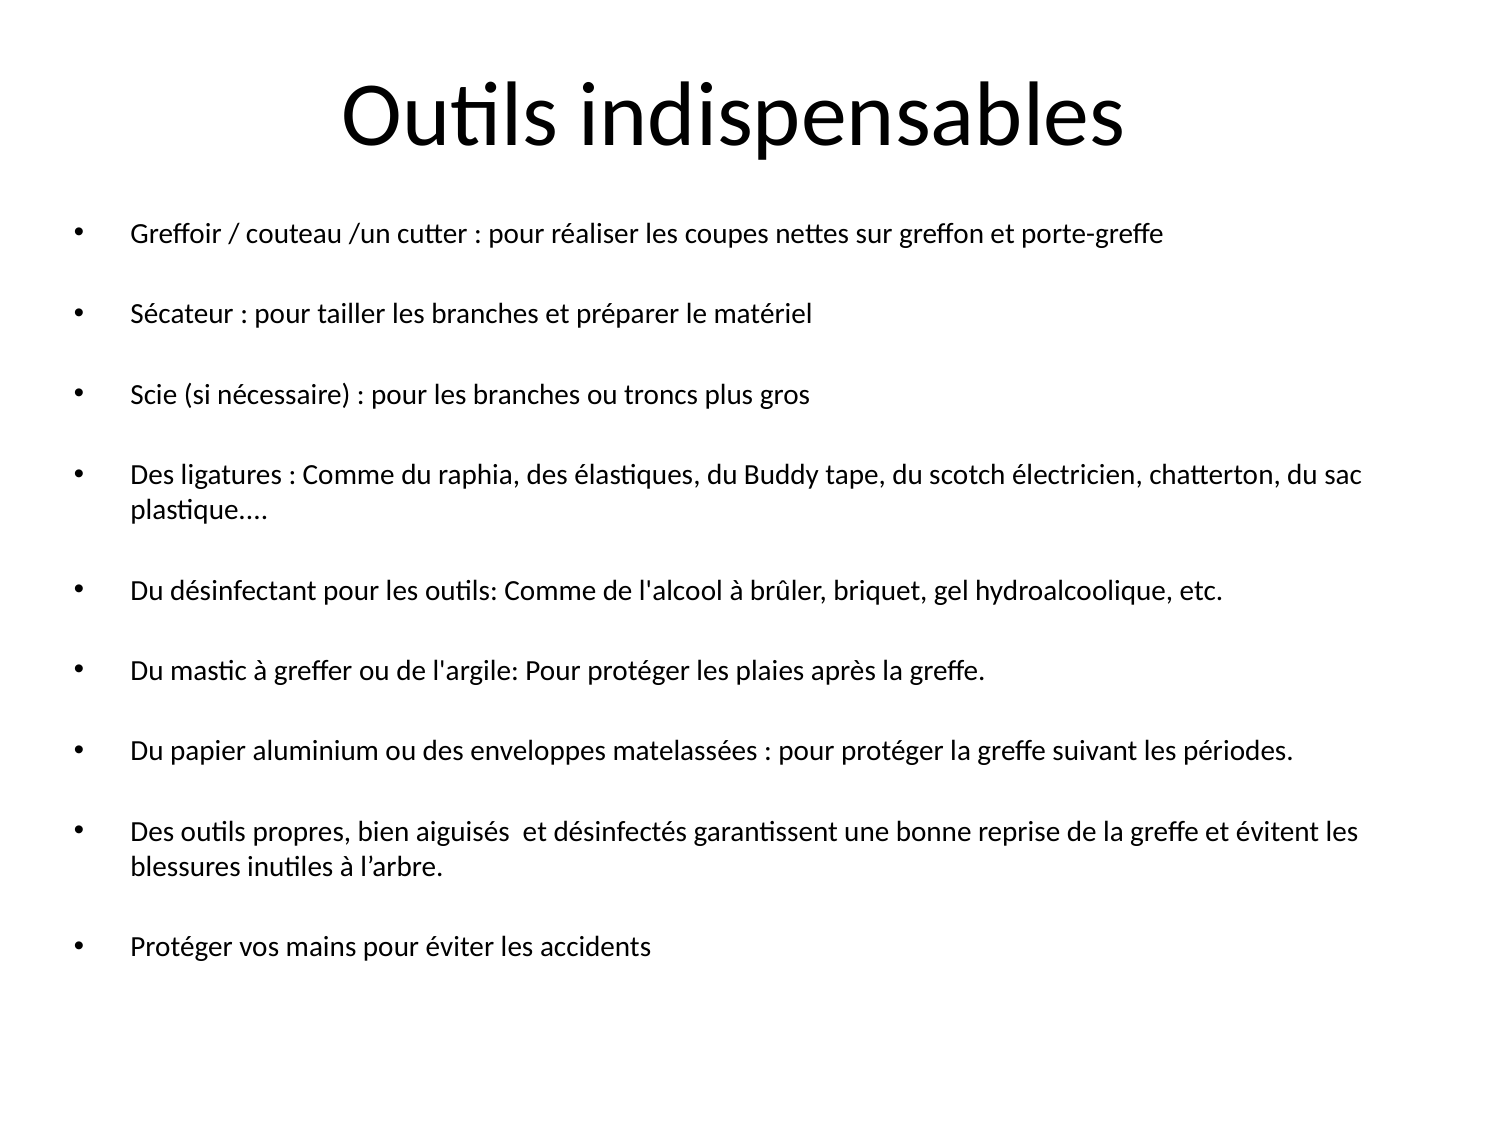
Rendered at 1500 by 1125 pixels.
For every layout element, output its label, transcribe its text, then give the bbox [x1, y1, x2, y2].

list Greffoir / couteau /un cutter : pour réaliser les coupes nettes sur greffon et porte-greffe Sécateur : pour tailler les branches et préparer le matériel Scie (si nécessaire) : pour les branches ou troncs plus gros Des ligatures : Comme du raphia, des élastiques, du Buddy tape, du scotch électricien, chatterton, du sac plastique.... Du désinfectant pour les outils: Comme de l'alcool à brûler, briquet, gel hydroalcoolique, etc. Du mastic à greffer ou de l'argile: Pour protéger les plaies après la greffe. Du papier aluminium ou des enveloppes matelassées : pour protéger la greffe suivant les périodes. Des outils propres, bien aiguisés et désinfectés garantissent une bonne reprise de la greffe et évitent les blessures inutiles à l’arbre. Protéger vos mains pour éviter les accidents [59, 206, 1409, 1093]
title Outils indispensables [59, 15, 1409, 203]
